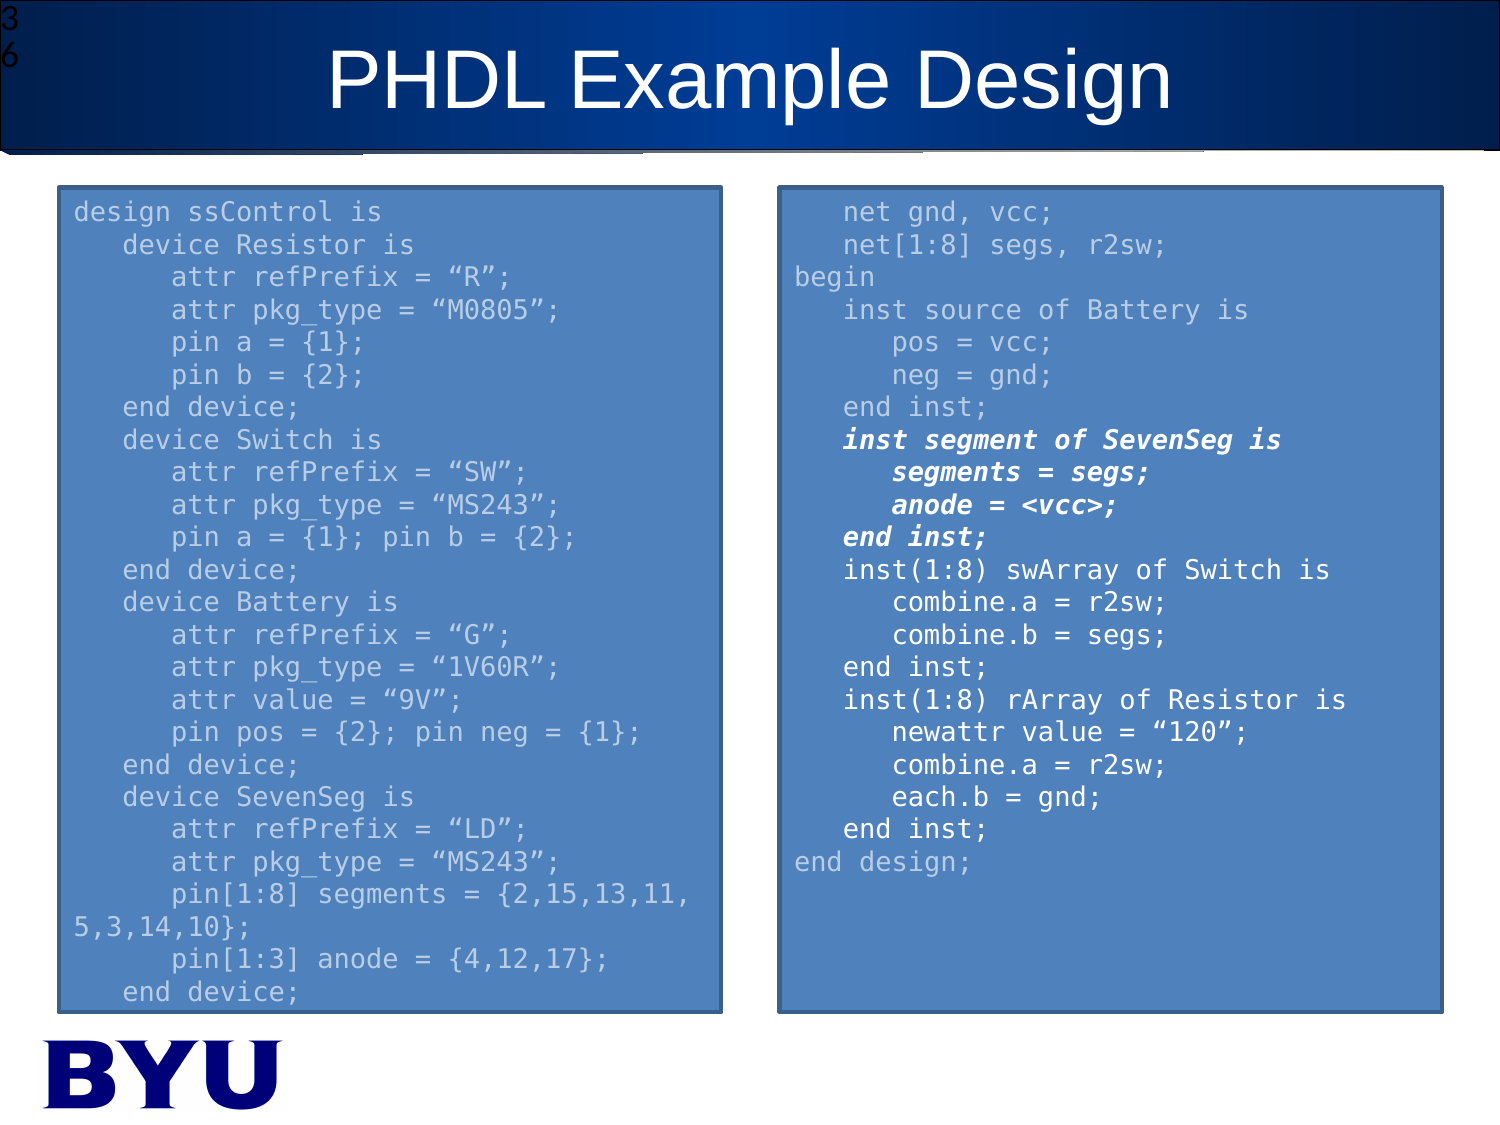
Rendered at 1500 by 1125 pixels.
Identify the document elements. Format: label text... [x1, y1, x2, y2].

title PHDL Example Design [75, 0, 1425, 150]
text_box net gnd, vcc; net[1:8] segs, r2sw; begin inst source of Battery is pos = vcc; neg = gnd; end inst; inst segment of SevenSeg is segments = segs; anode = <vcc>; end inst; inst(1:8) swArray of Switch is combine.a = r2sw; combine.b = segs; end inst; inst(1:8) rArray of Resistor is newattr value = “120”; combine.a = r2sw; each.b = gnd; end inst; end design; [779, 187, 1442, 1013]
picture [37, 1039, 288, 1111]
text_box design ssControl is device Resistor is attr refPrefix = “R”; attr pkg_type = “M0805”; pin a = {1}; pin b = {2}; end device; device Switch is attr refPrefix = “SW”; attr pkg_type = “MS243”; pin a = {1}; pin b = {2}; end device; device Battery is attr refPrefix = “G”; attr pkg_type = “1V60R”; attr value = “9V”; pin pos = {2}; pin neg = {1}; end device; device SevenSeg is attr refPrefix = “LD”; attr pkg_type = “MS243”; pin[1:8] segments = {2,15,13,11, 5,3,14,10}; pin[1:3] anode = {4,12,17}; end device; [58, 187, 722, 1013]
